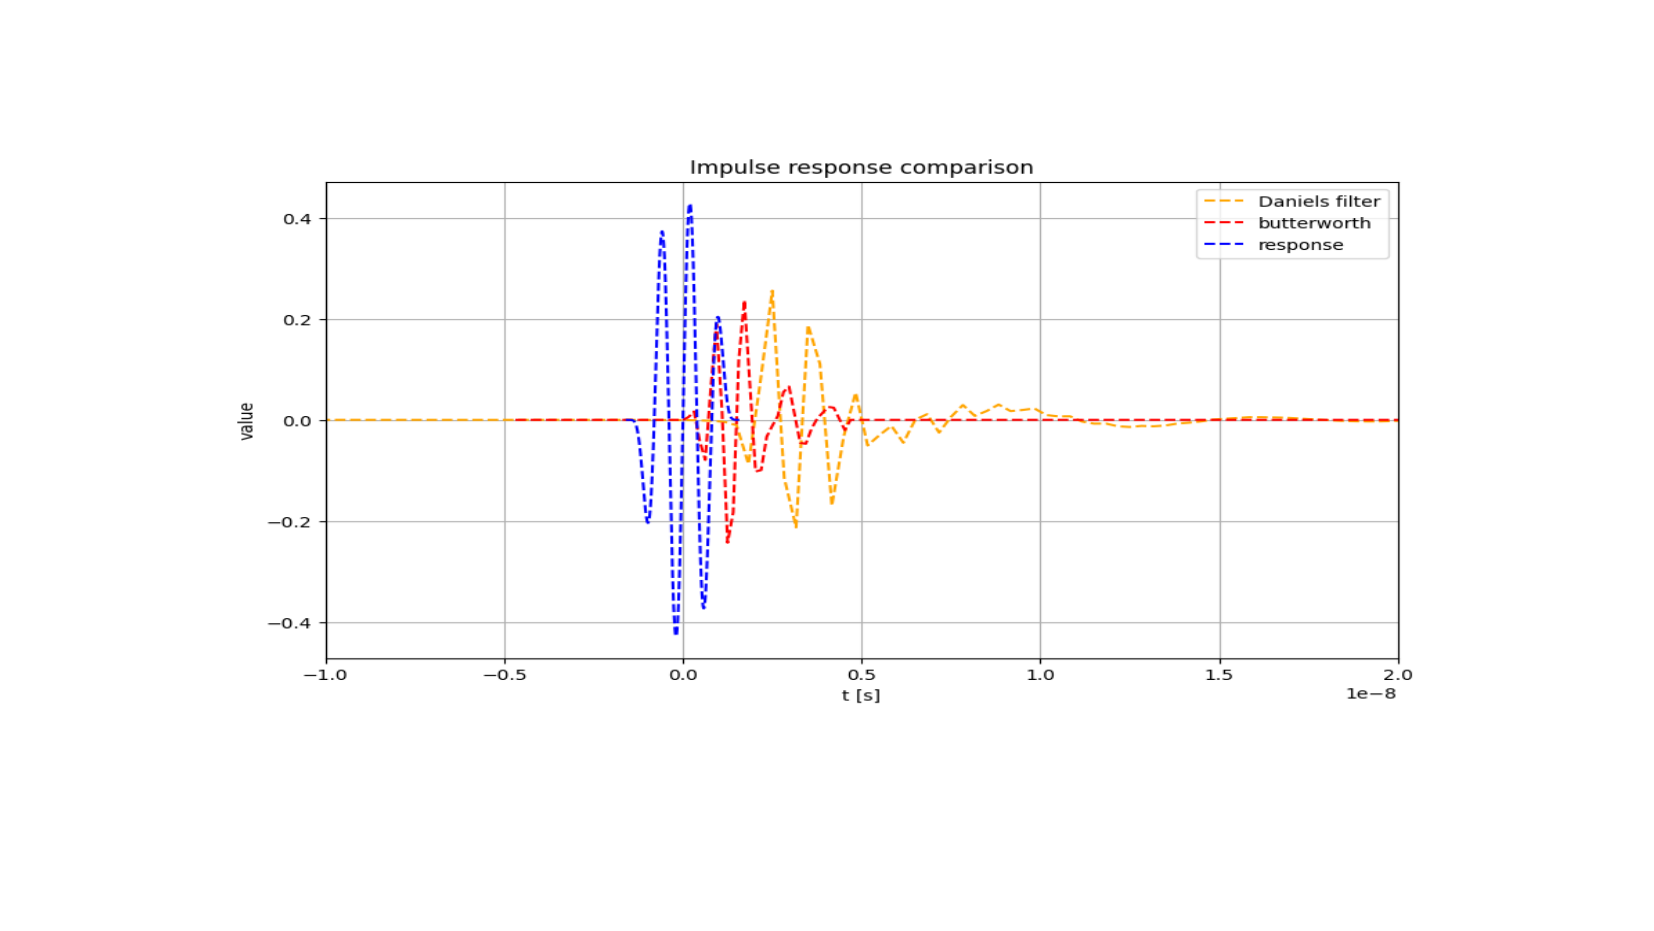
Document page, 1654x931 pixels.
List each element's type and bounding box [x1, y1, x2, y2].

picture [225, 149, 1426, 713]
